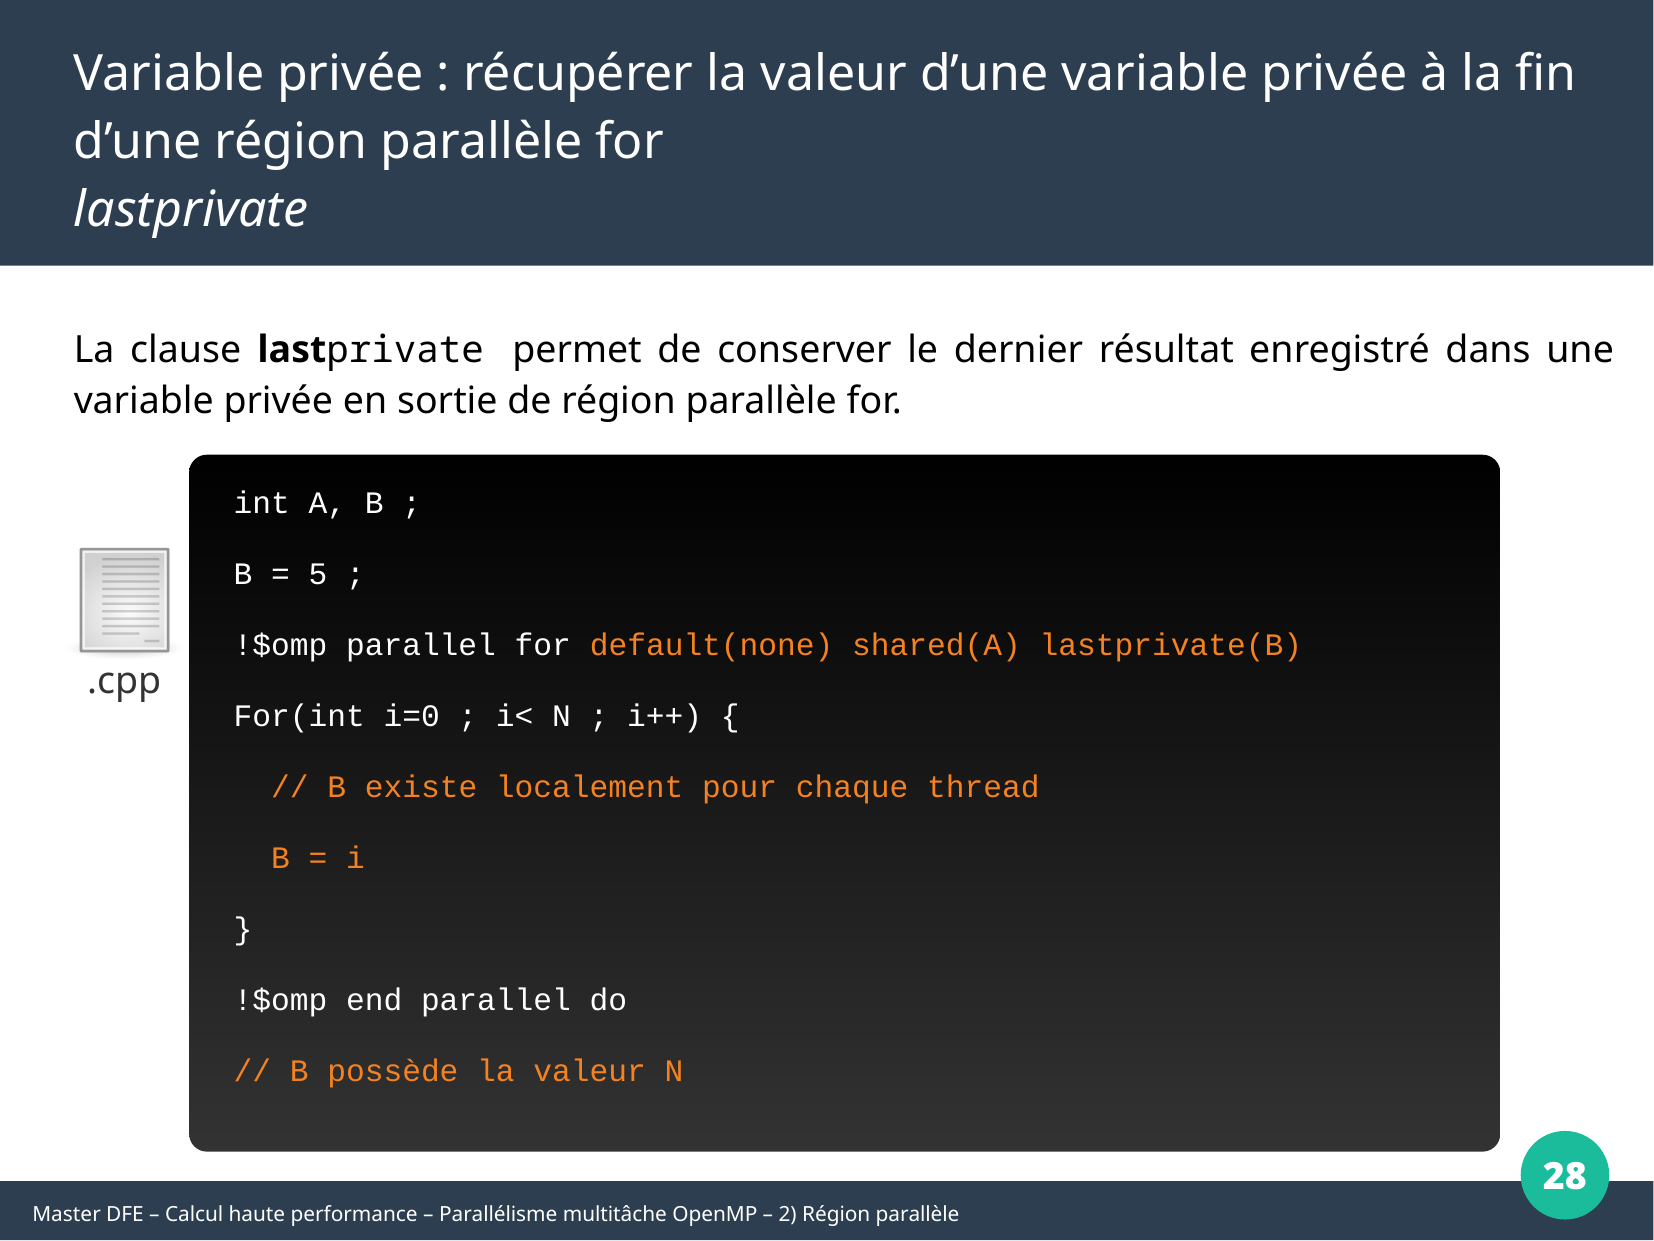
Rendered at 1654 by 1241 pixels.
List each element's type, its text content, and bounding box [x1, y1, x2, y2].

text_box La clause lastprivate permet de conserver le dernier résultat enregistré dans une variable privée en sortie de région parallèle for. [59, 314, 1630, 533]
text_box .cpp [47, 646, 201, 712]
picture [65, 543, 184, 646]
text_box int A, B ; B = 5 ; !$omp parallel for default(none) shared(A) lastprivate(B) For(int i=0 ; i< N ; i++) { // B existe localement pour chaque thread B = i } !$omp end parallel do // B possède la valeur N [218, 480, 1489, 1099]
text_box Master DFE – Calcul haute performance – Parallélisme multitâche OpenMP – 2) Région parallèle [17, 1191, 1436, 1235]
text_box Variable privée : récupérer la valeur d’une variable privée à la fin d’une région parallèle for lastprivate [59, 29, 1654, 247]
text_box [189, 454, 1501, 1152]
